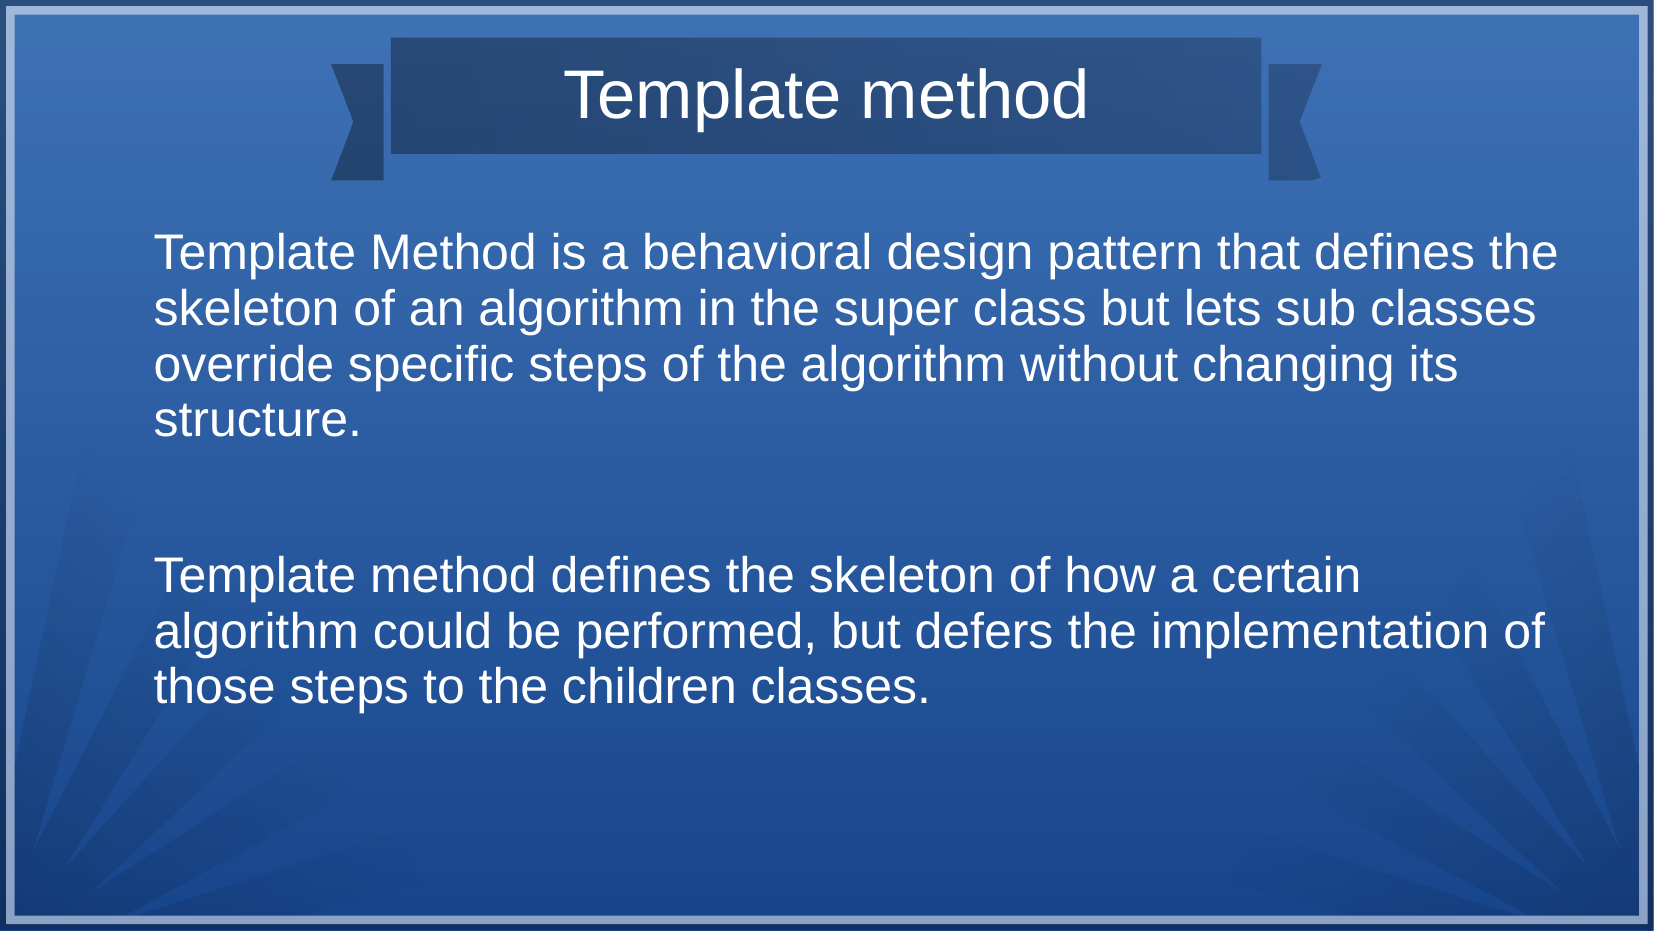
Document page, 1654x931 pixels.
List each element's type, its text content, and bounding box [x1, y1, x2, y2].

title Template method [389, 35, 1264, 154]
list Template Method is a behavioral design pattern that defines the skeleton of an algorithm in the super class but lets sub classes override specific steps of the algorithm without changing its structure. Template method defines the skeleton of how a certain algorithm could be performed, but defers the implementation of those steps to the children classes. [82, 224, 1571, 848]
